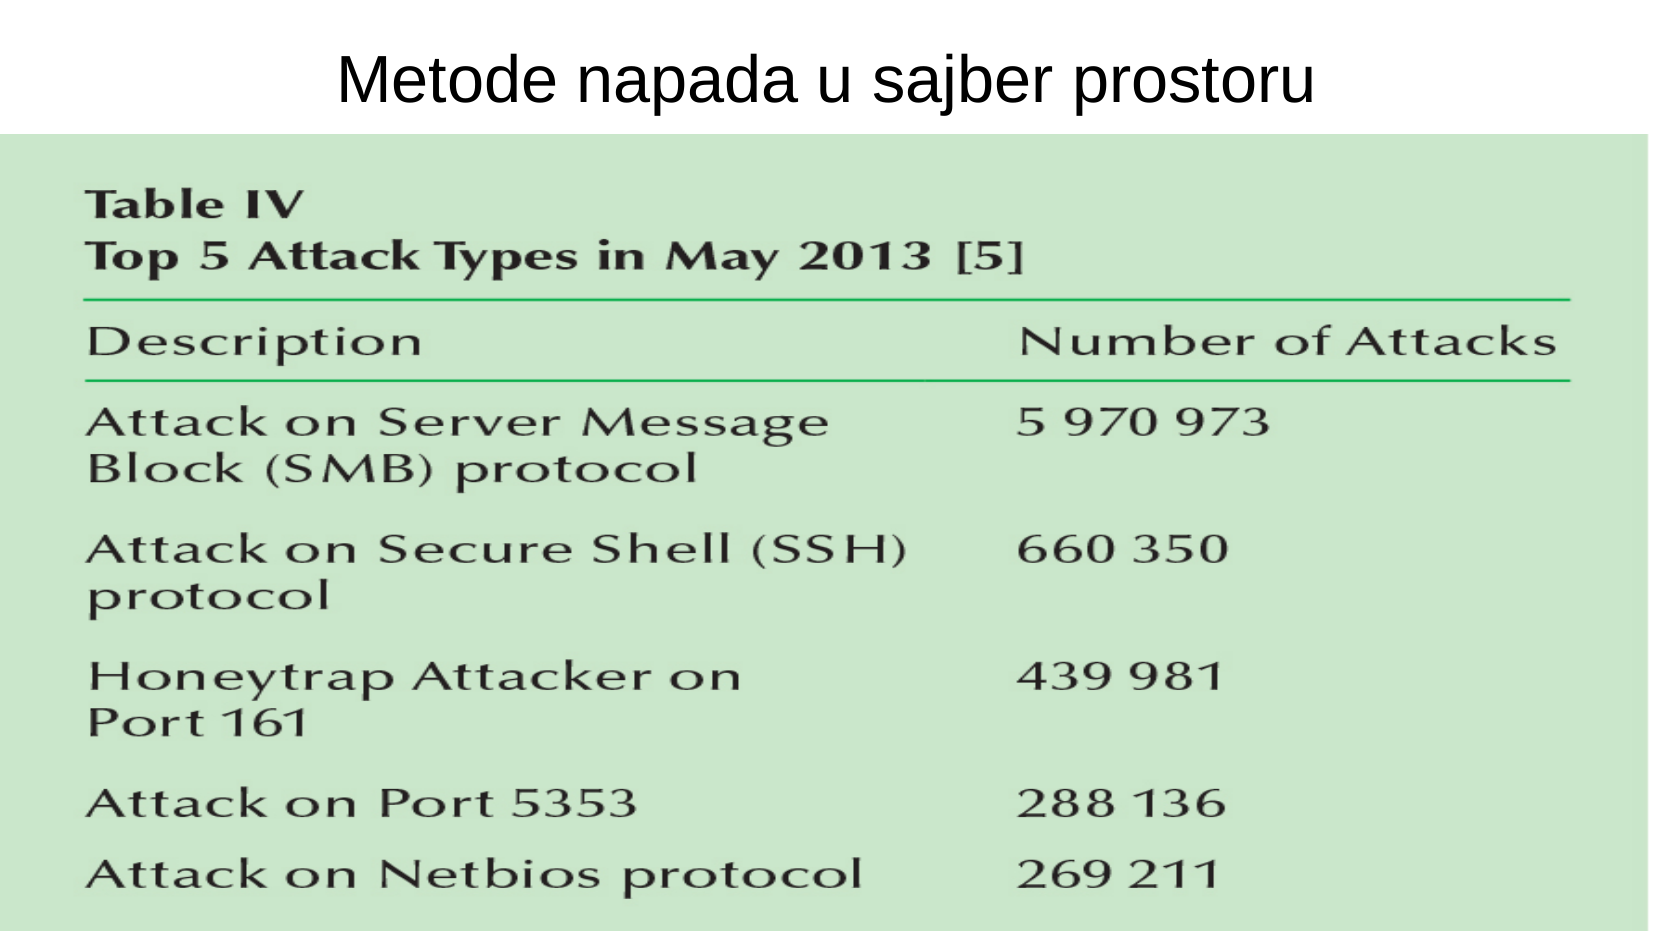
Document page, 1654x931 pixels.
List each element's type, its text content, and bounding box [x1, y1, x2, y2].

picture [0, 134, 1654, 931]
title Metode napada u sajber prostoru [82, 15, 1571, 134]
